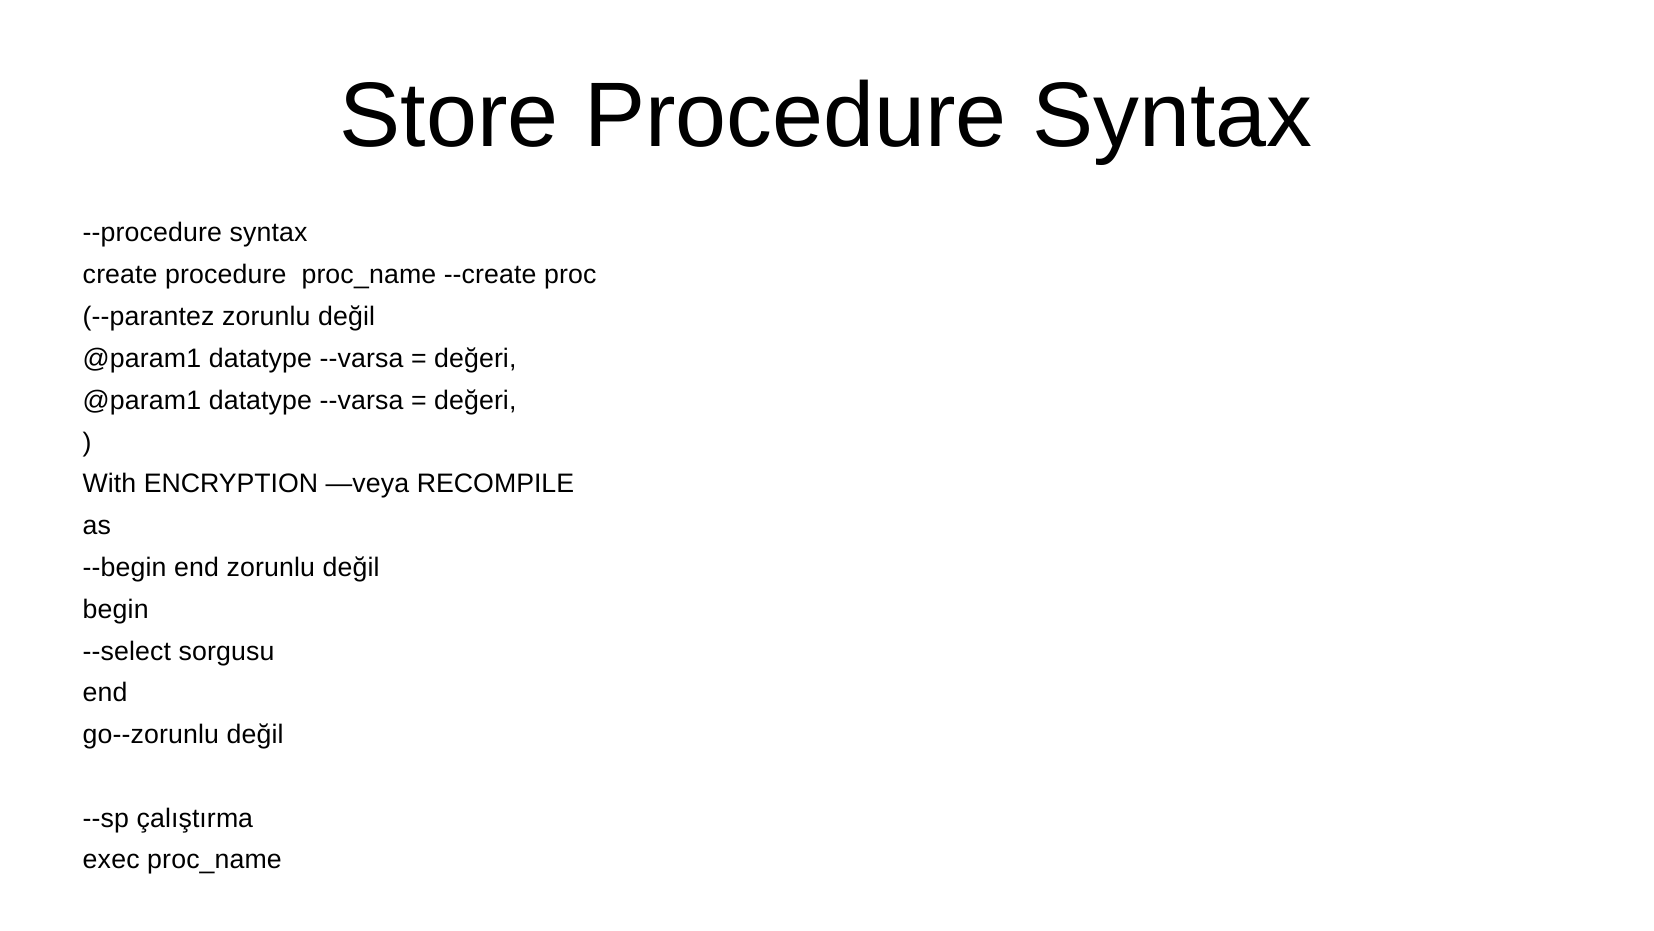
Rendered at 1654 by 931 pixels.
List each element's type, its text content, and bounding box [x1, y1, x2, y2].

title Store Procedure Syntax [82, 37, 1571, 193]
list --procedure syntax create procedure proc_name --create proc (--parantez zorunlu değil @param1 datatype --varsa = değeri, @param1 datatype --varsa = değeri, ) With ENCRYPTION —veya RECOMPILE as --begin end zorunlu değil begin --select sorgusu end go--zorunlu değil --sp çalıştırma exec proc_name [82, 217, 1571, 886]
